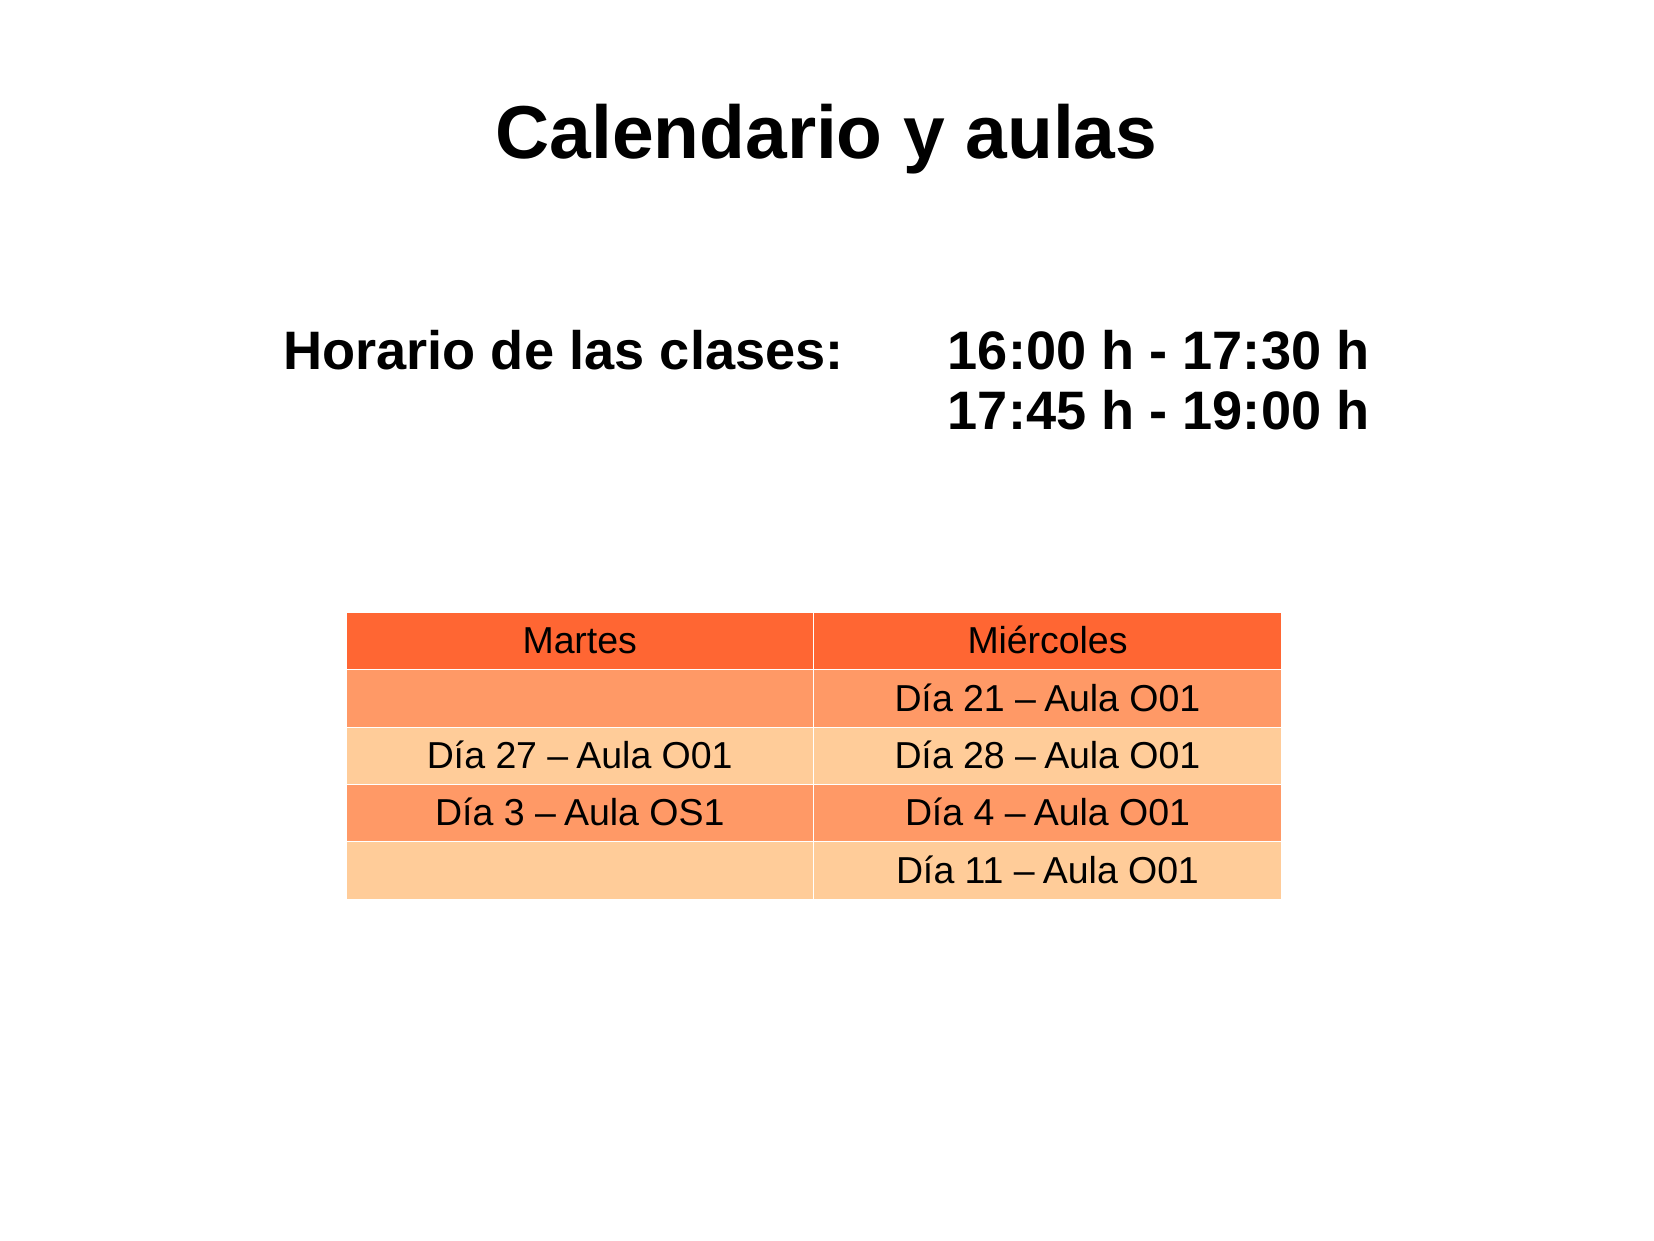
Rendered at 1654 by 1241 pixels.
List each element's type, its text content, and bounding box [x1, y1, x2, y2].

table_header Martes [347, 613, 813, 669]
table_cell Día 3 – Aula OS1 [347, 785, 813, 841]
table_cell Día 11 – Aula O01 [814, 842, 1281, 899]
table_header Miércoles [814, 613, 1281, 669]
table_cell Día 21 – Aula O01 [814, 670, 1281, 727]
text_box Horario de las clases: 16:00 h - 17:30 h 17:45 h - 19:00 h [0, 312, 1654, 450]
table_cell [347, 842, 813, 899]
table_cell Día 4 – Aula O01 [814, 785, 1281, 841]
table_cell Día 27 – Aula O01 [347, 728, 813, 784]
table_cell Día 28 – Aula O01 [814, 728, 1281, 784]
title Calendario y aulas [0, 29, 1654, 237]
table_cell [347, 670, 813, 727]
